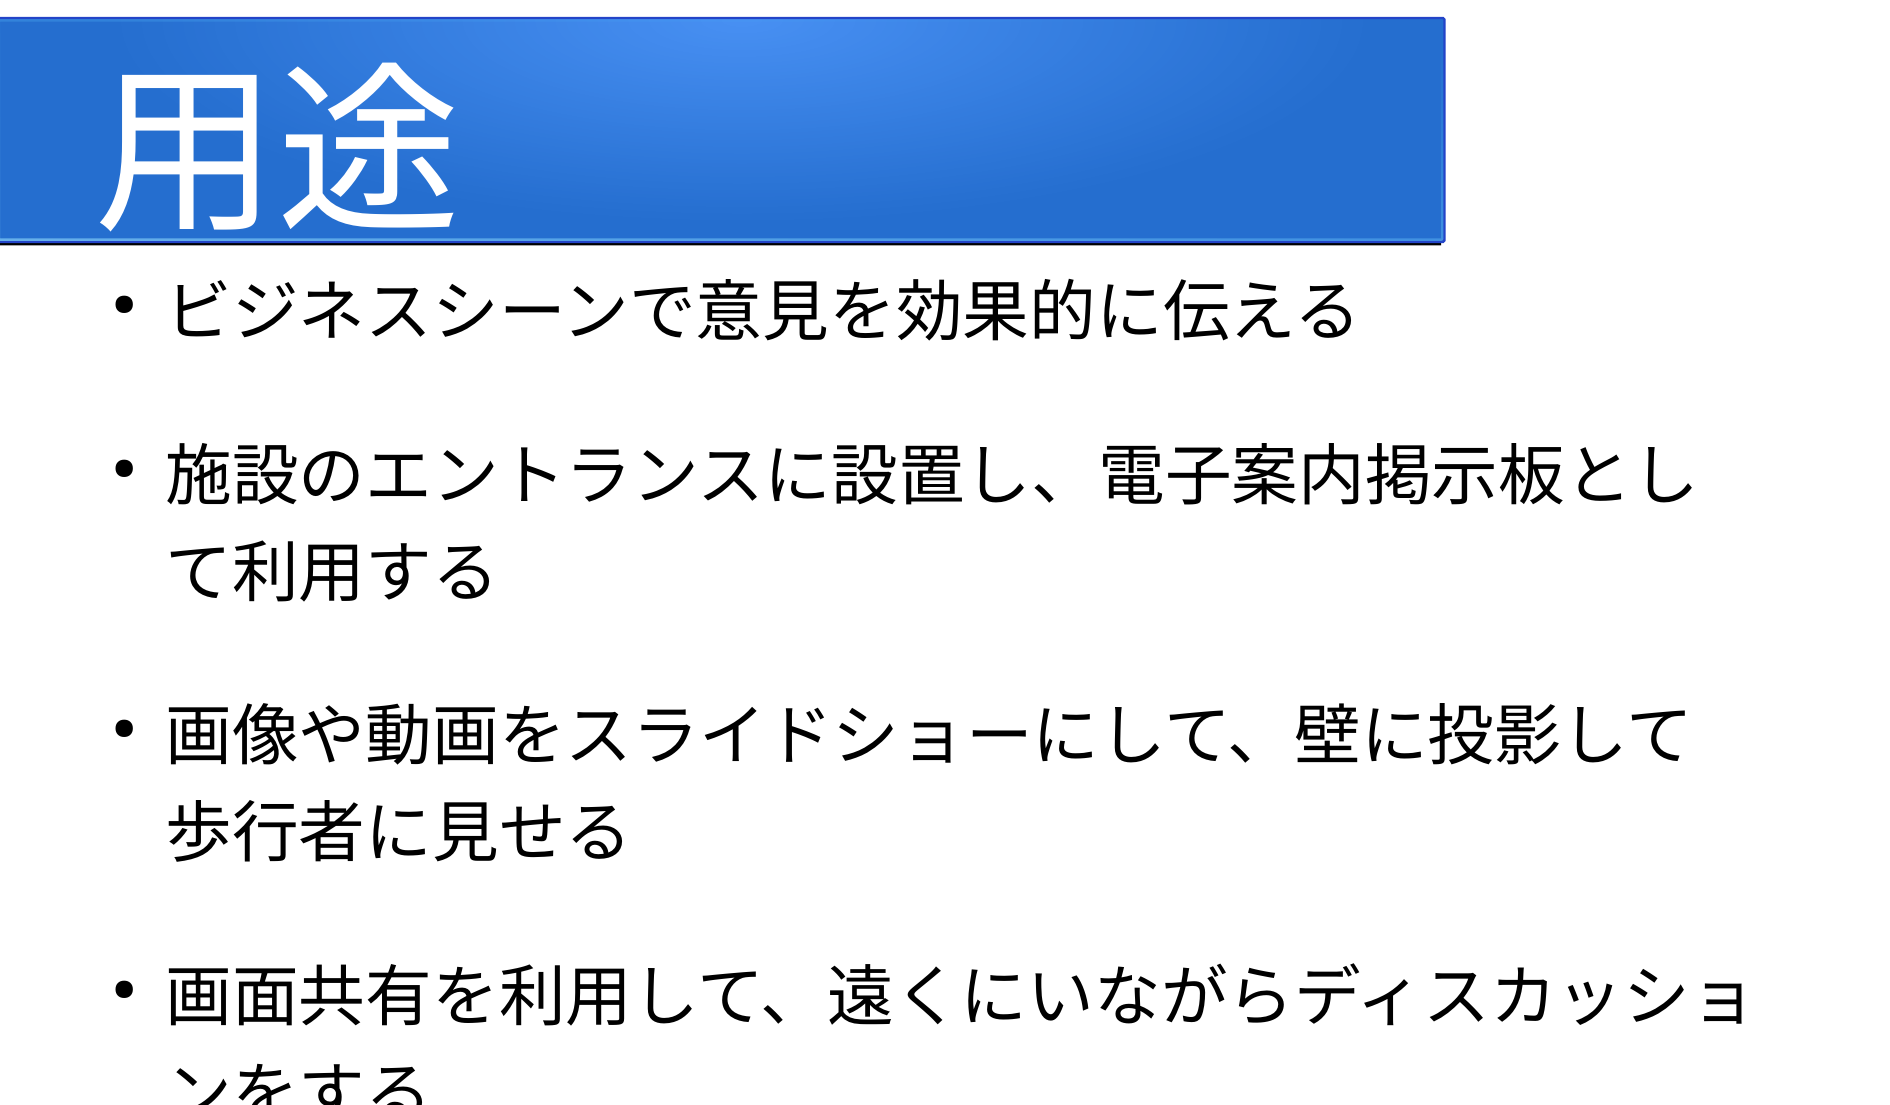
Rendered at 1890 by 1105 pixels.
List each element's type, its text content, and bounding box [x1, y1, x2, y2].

list ビジネスシーンで意見を効果的に伝える 施設のエントランスに設置し、電子案内掲示板として利用する 画像や動画をスライドショーにして、壁に投影して歩行者に見せる 画面共有を利用して、遠くにいながらディスカッションをする [94, 258, 1758, 899]
title 用途 [94, 15, 1429, 257]
